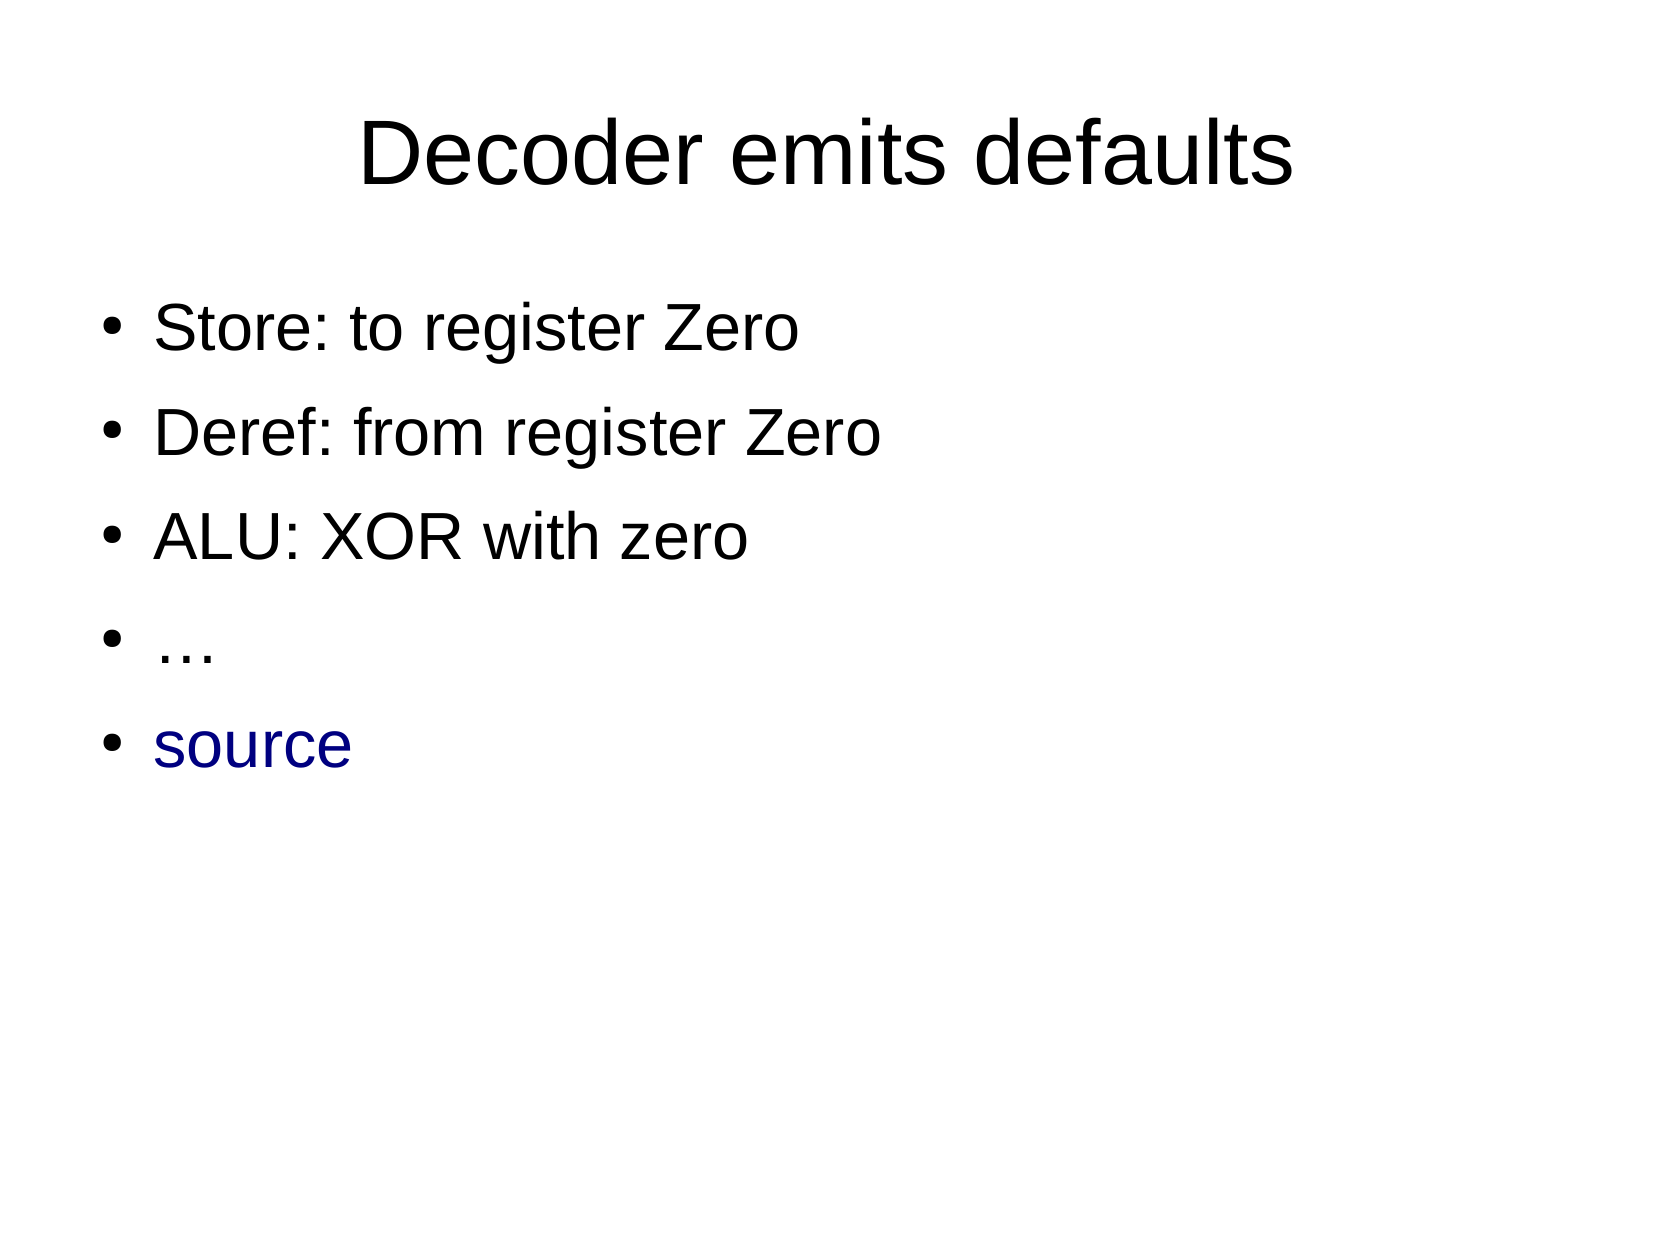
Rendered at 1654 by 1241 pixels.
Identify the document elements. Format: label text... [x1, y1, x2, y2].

title Decoder emits defaults [82, 49, 1571, 257]
list Store: to register Zero Deref: from register Zero ALU: XOR with zero … source [82, 290, 1571, 1010]
